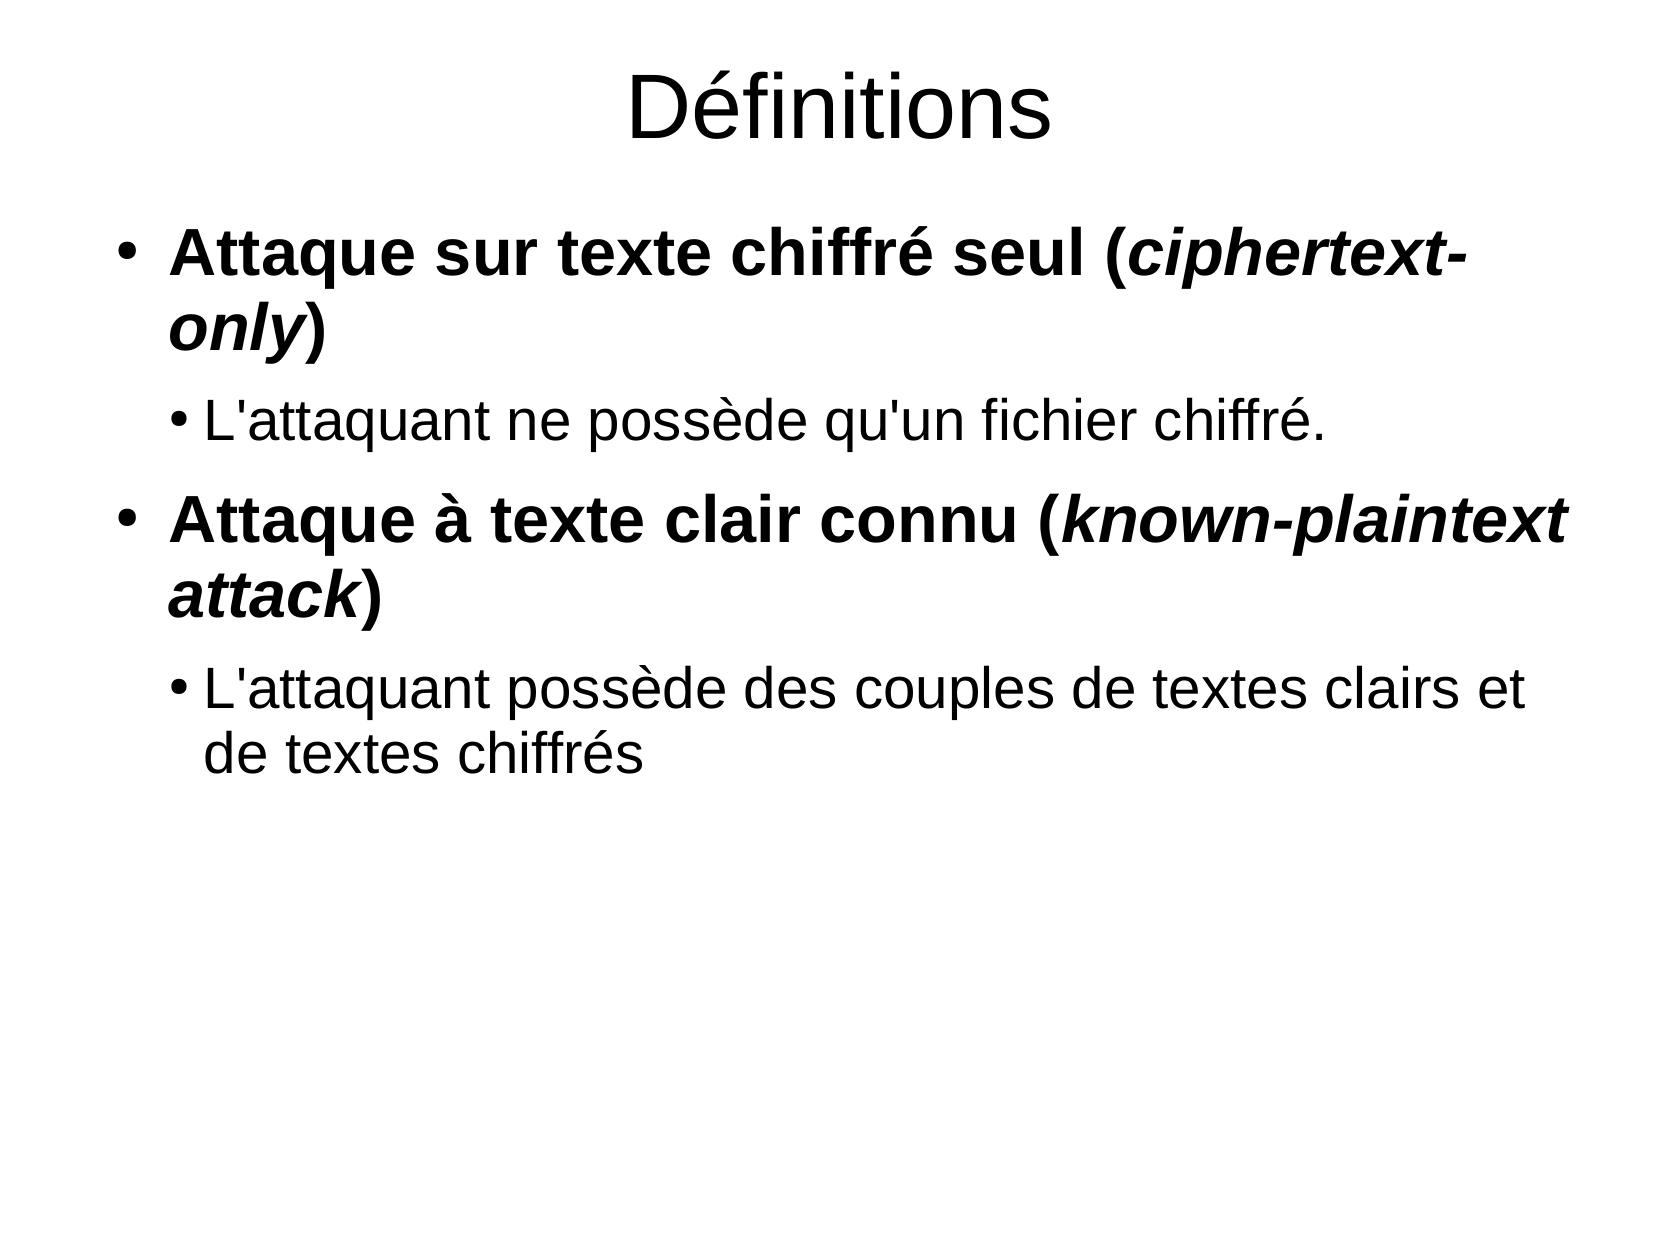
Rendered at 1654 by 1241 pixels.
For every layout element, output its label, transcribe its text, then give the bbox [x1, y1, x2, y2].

title Définitions [247, 32, 1433, 181]
list Attaque sur texte chiffré seul (ciphertext-only) L'attaquant ne possède qu'un fichier chiffré. Attaque à texte clair connu (known-plaintext attack) L'attaquant possède des couples de textes clairs et de textes chiffrés [97, 214, 1586, 1110]
